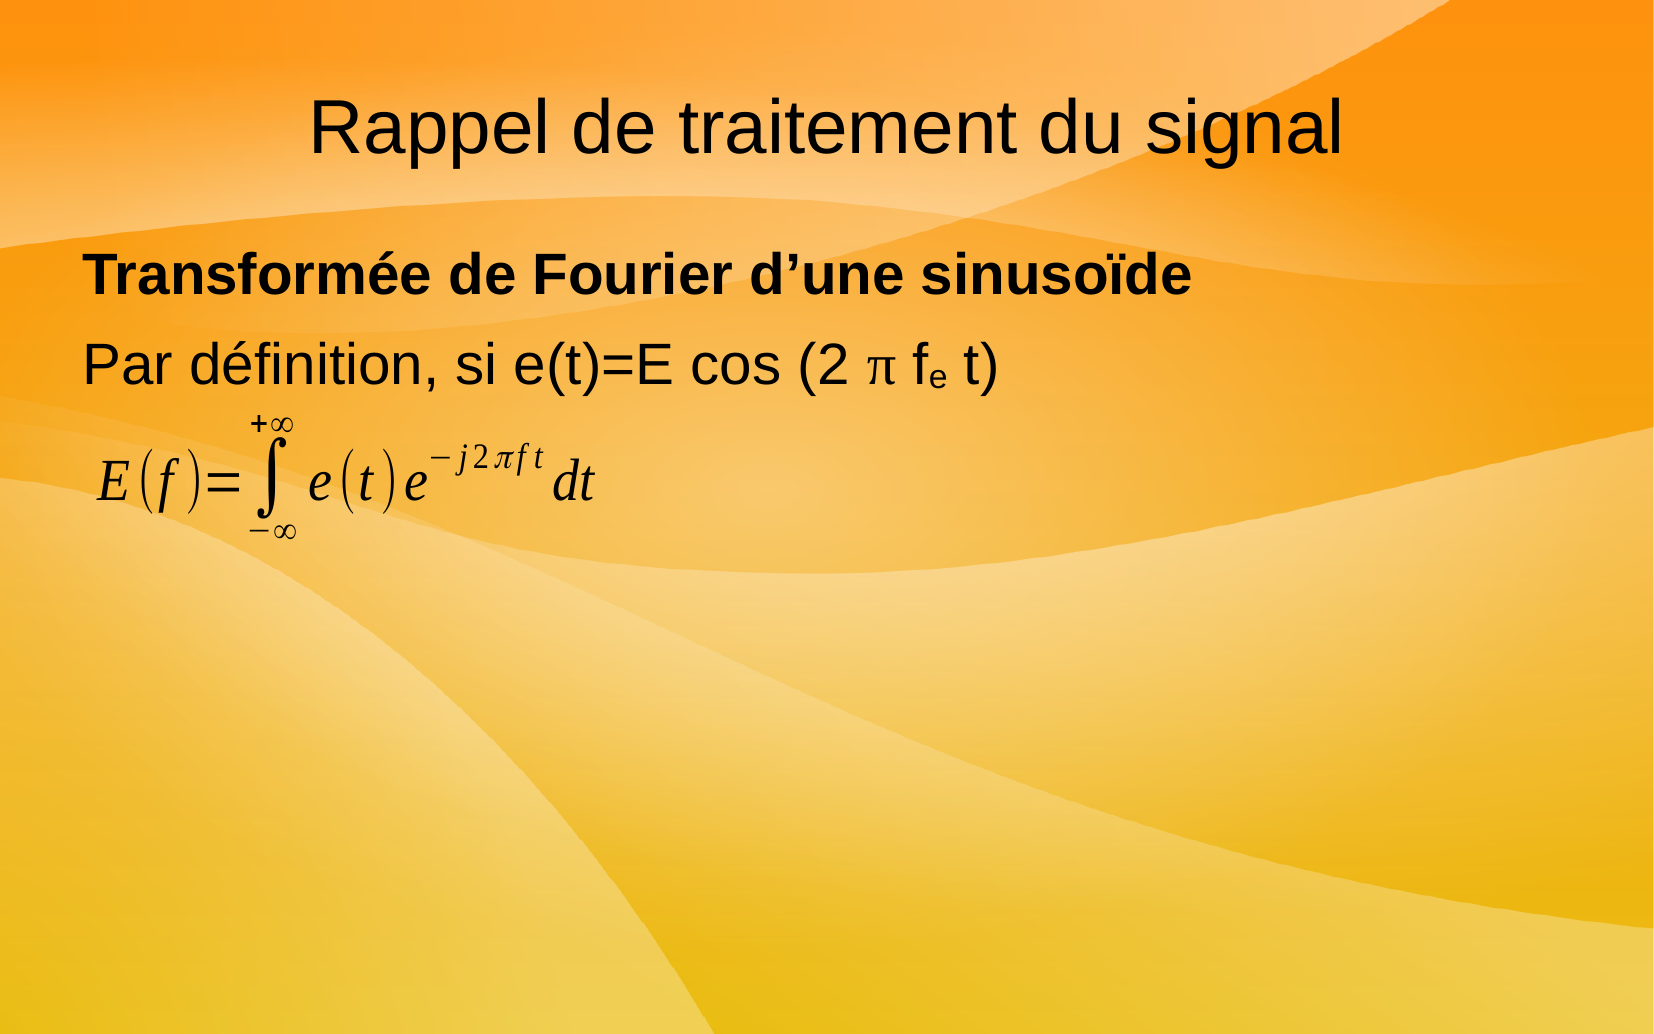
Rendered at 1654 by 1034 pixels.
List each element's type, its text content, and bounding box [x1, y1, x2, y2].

chart [88, 413, 605, 542]
list Transformée de Fourier d’une sinusoïde Par définition, si e(t)=E cos (2 π fe t) [82, 241, 1571, 940]
picture [0, 0, 1654, 1034]
title Rappel de traitement du signal [82, 41, 1571, 214]
